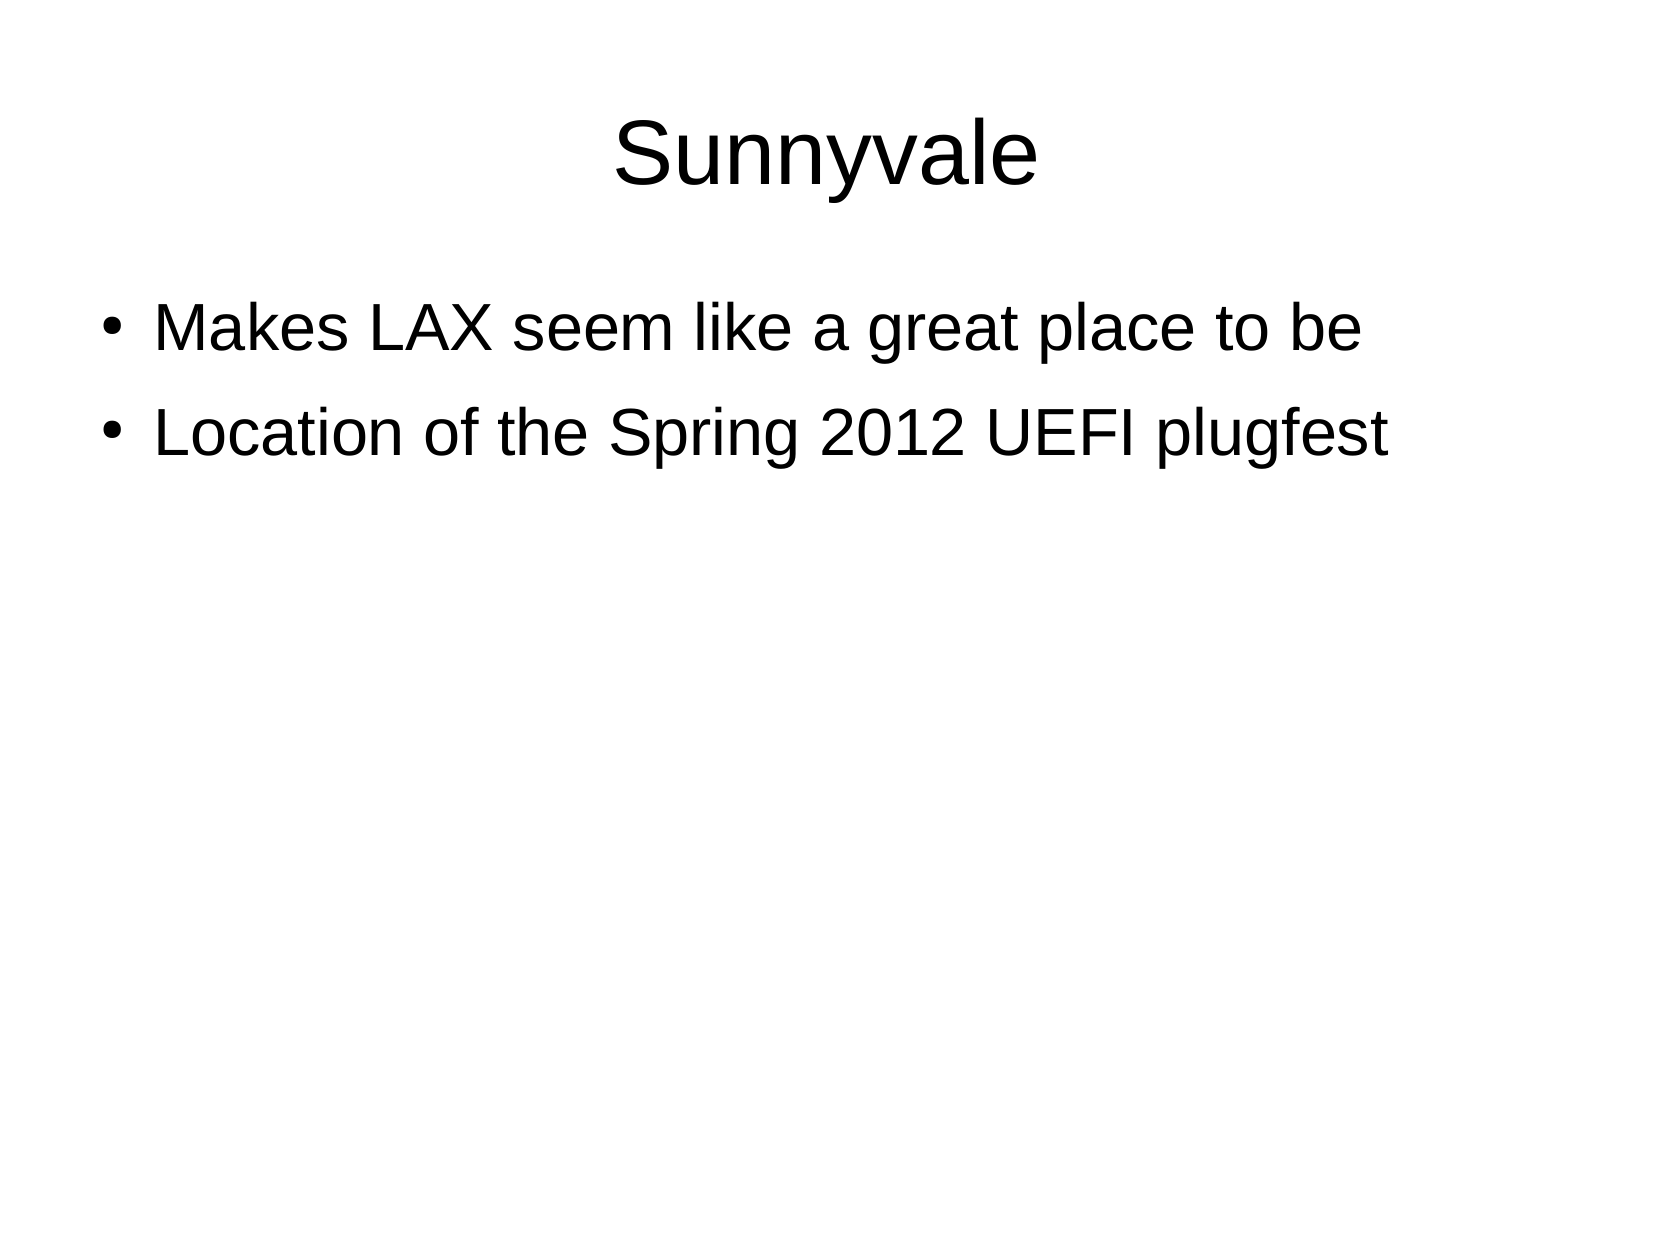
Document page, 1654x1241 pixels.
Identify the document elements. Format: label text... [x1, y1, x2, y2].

title Sunnyvale [82, 49, 1571, 257]
list Makes LAX seem like a great place to be Location of the Spring 2012 UEFI plugfest [82, 290, 1538, 1010]
